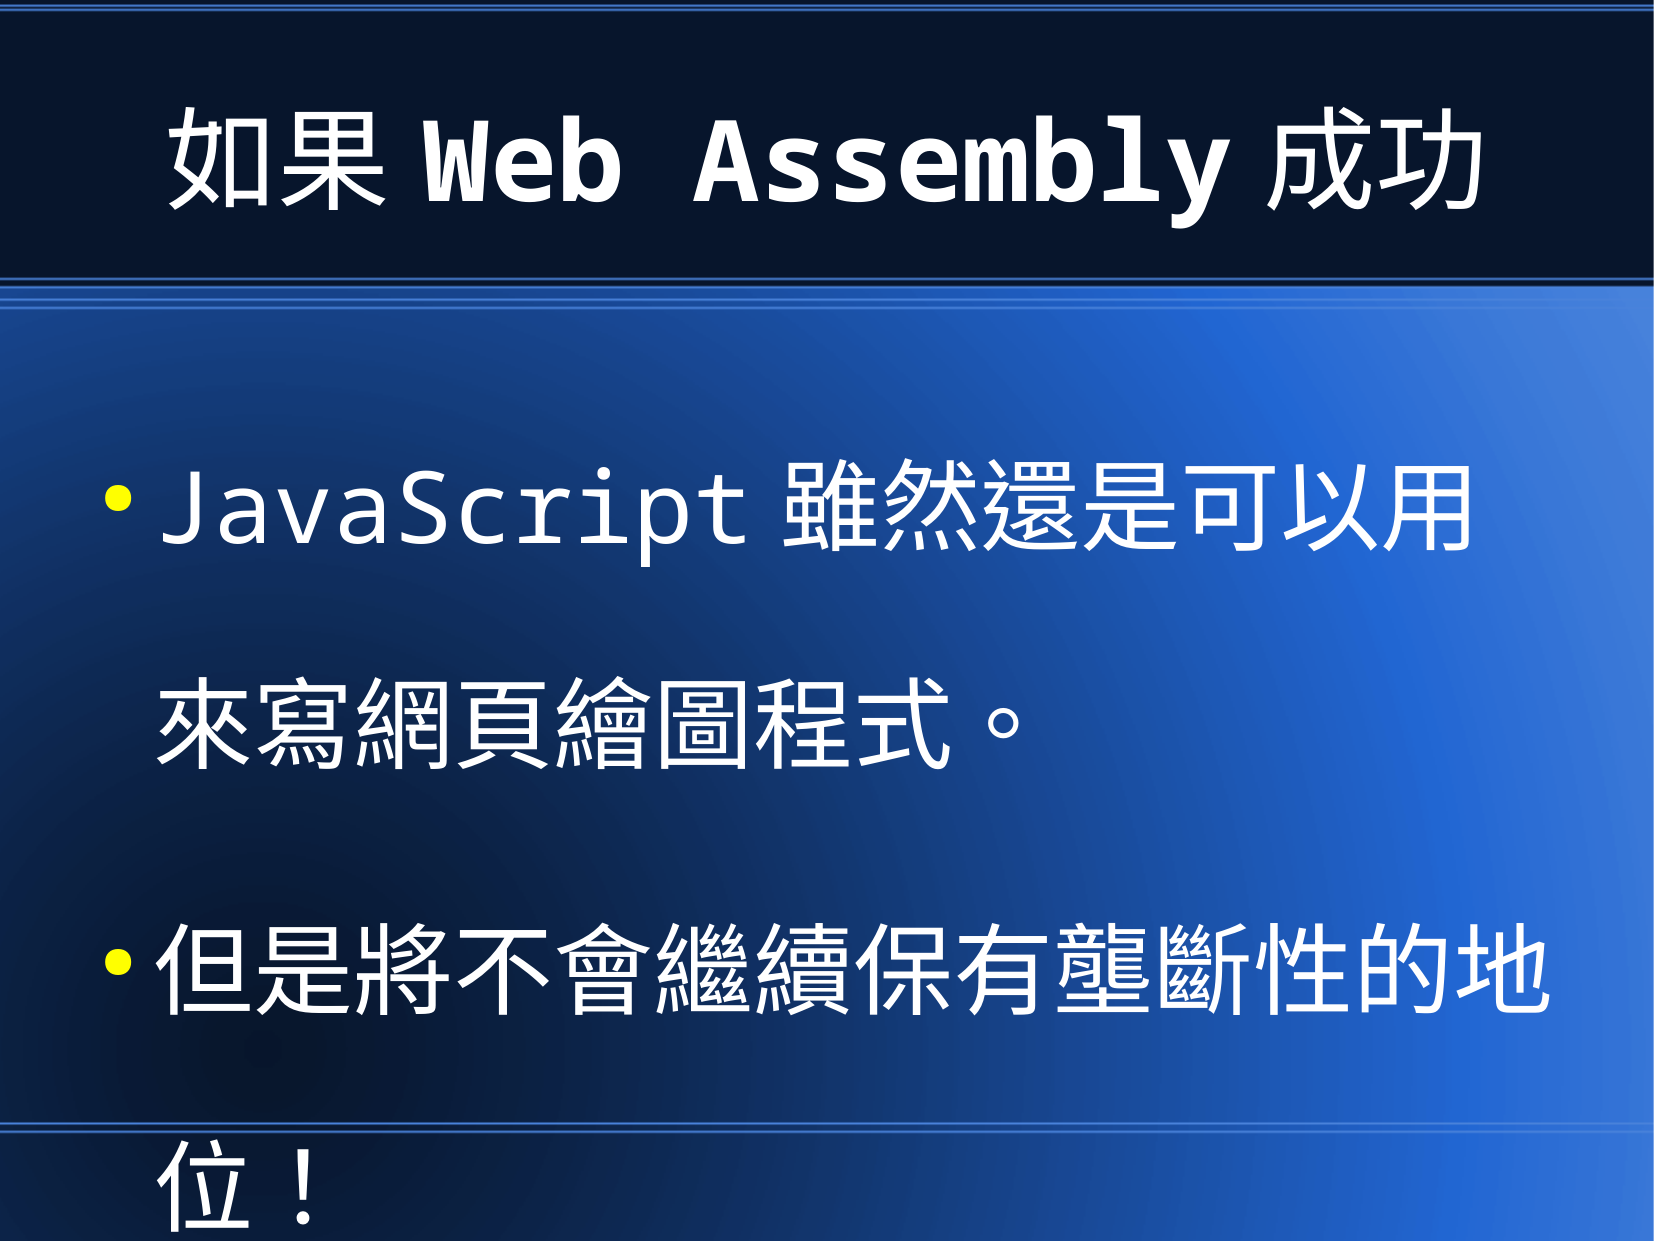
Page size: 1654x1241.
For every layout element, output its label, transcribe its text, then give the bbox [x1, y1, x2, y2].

picture [0, 0, 1654, 1241]
list JavaScript雖然還是可以用來寫網頁繪圖程式。 但是將不會繼續保有壟斷性的地位！ [82, 355, 1571, 1241]
title 如果Web Assembly成功 [82, 49, 1571, 257]
